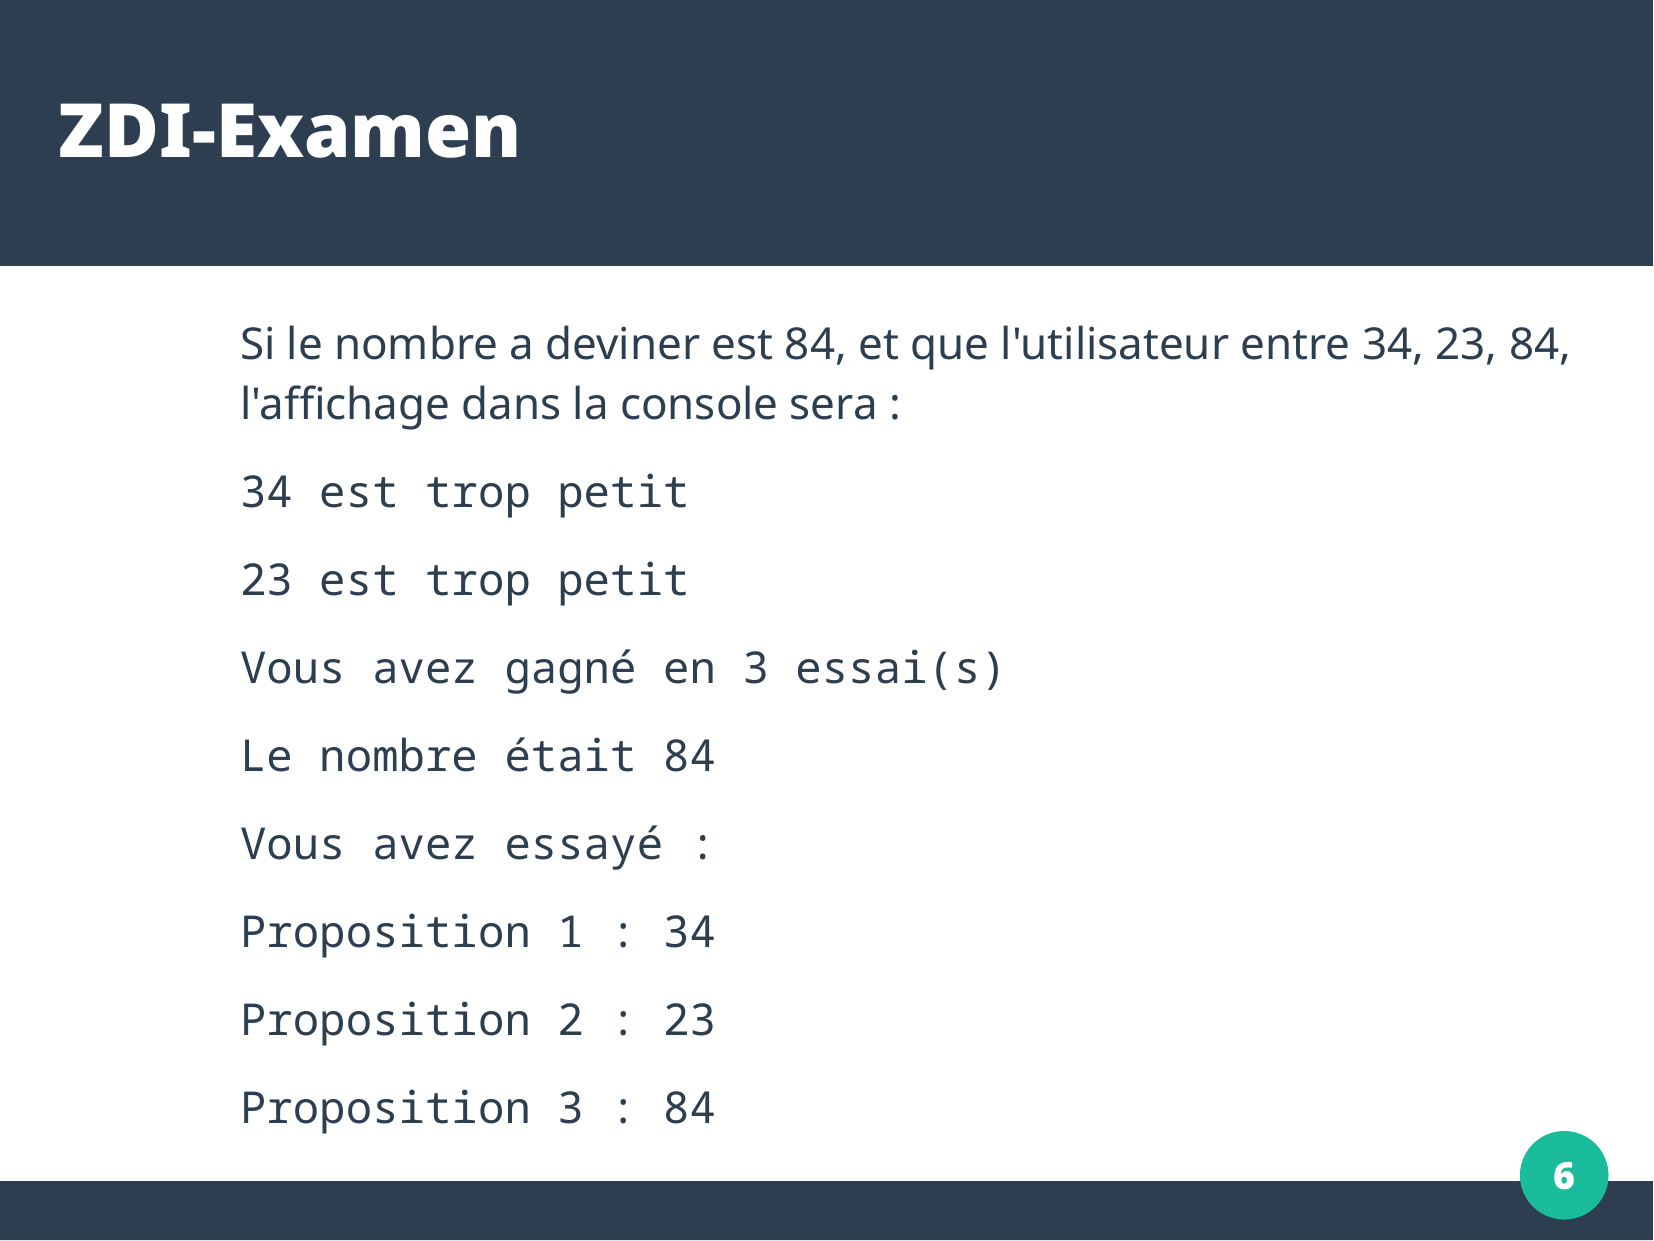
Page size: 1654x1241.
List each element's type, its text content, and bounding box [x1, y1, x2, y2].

list Si le nombre a deviner est 84, et que l'utilisateur entre 34, 23, 84, l'affichage dans la console sera : 34 est trop petit 23 est trop petit Vous avez gagné en 3 essai(s) Le nombre était 84 Vous avez essayé : Proposition 1 : 34 Proposition 2 : 23 Proposition 3 : 84 [240, 312, 1620, 1140]
title ZDI-Examen [58, 49, 1594, 207]
